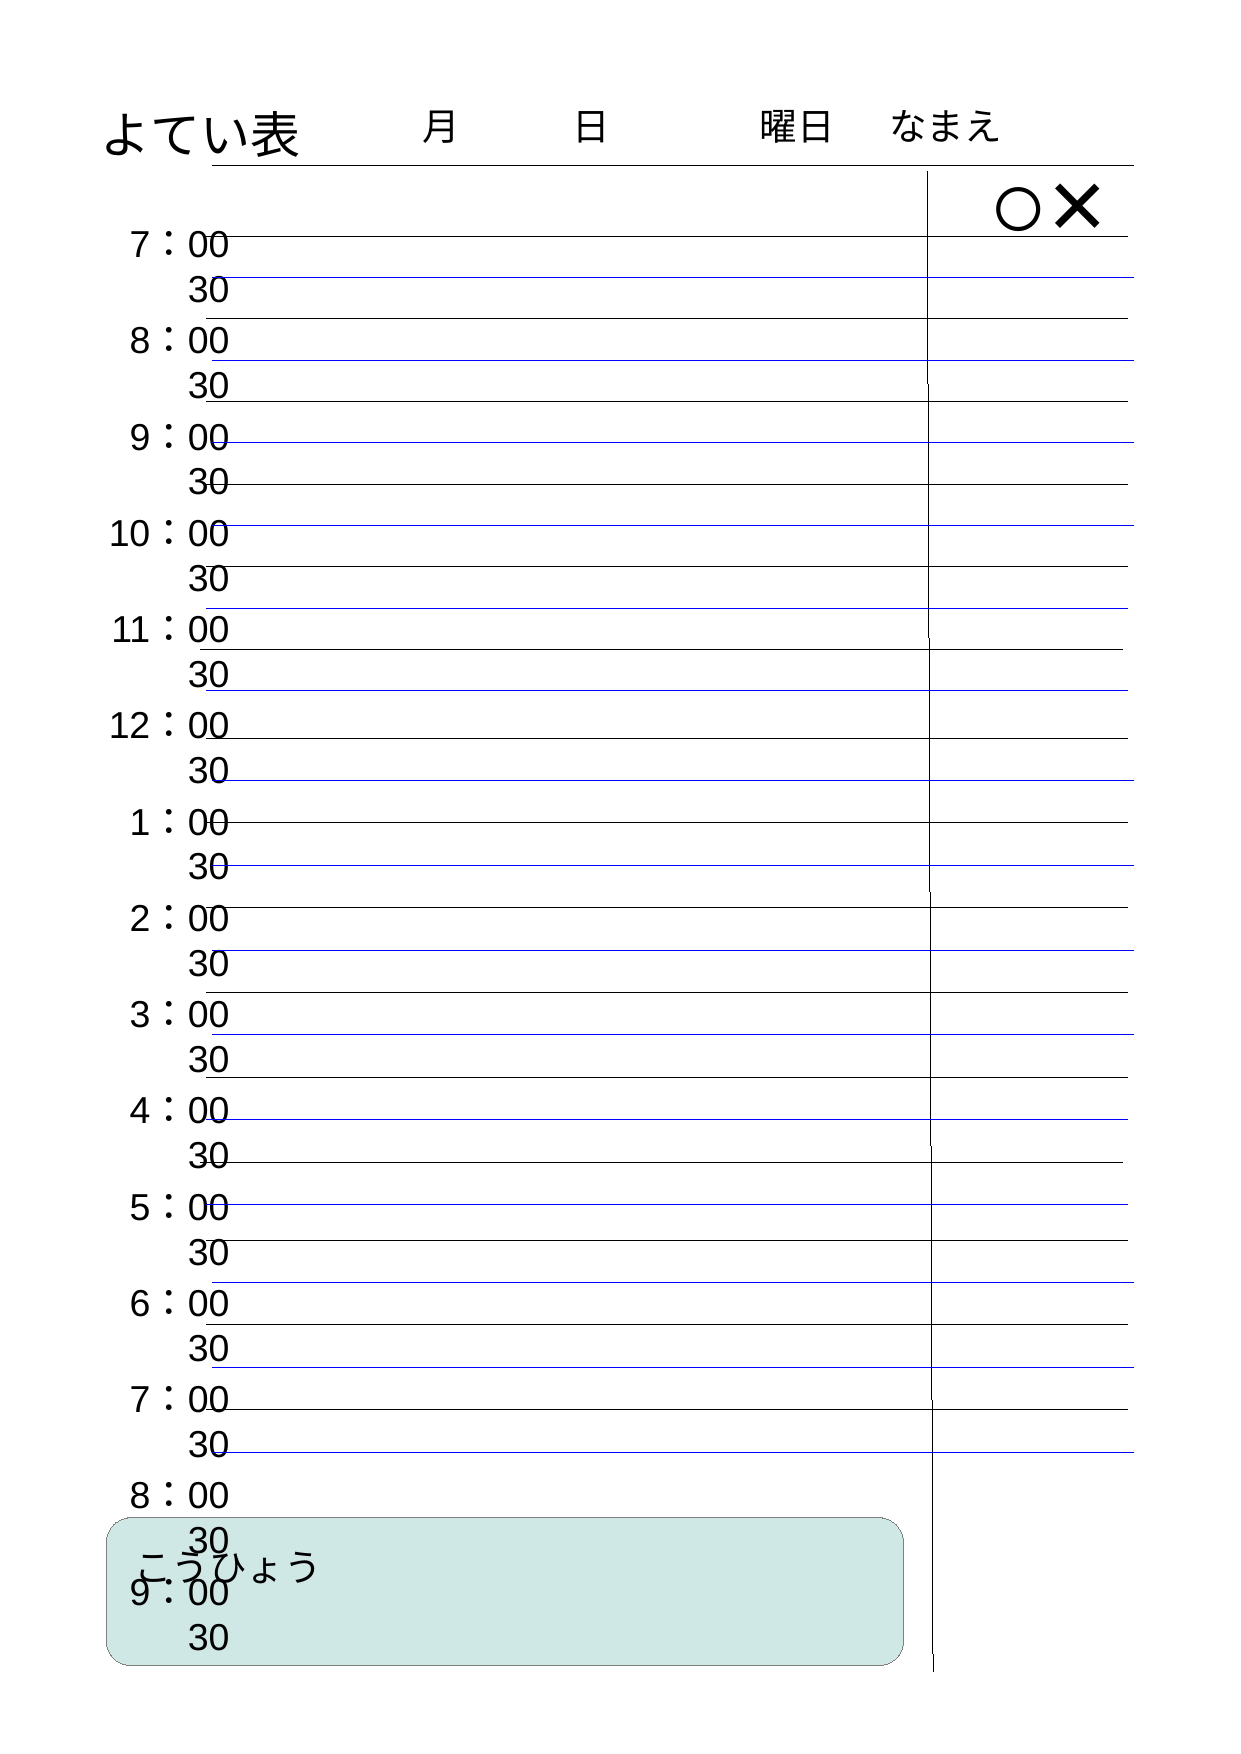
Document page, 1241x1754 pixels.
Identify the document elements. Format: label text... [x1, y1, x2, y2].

text_box よてい表 [86, 88, 302, 154]
text_box 月 日 曜日 なまえ [407, 89, 912, 142]
text_box ○× [973, 141, 1123, 269]
text_box 7：00 30 8：00 30 9：00 30 10：00 30 11：00 30 12：00 30 1：00 30 2：00 30 3：00 30 4：00 30 5：00 30 6：00 30 7：00 30 8：00 30 9：00 30 [59, 206, 213, 1483]
text_box こうひょう [119, 1530, 296, 1583]
text_box [106, 1517, 904, 1666]
